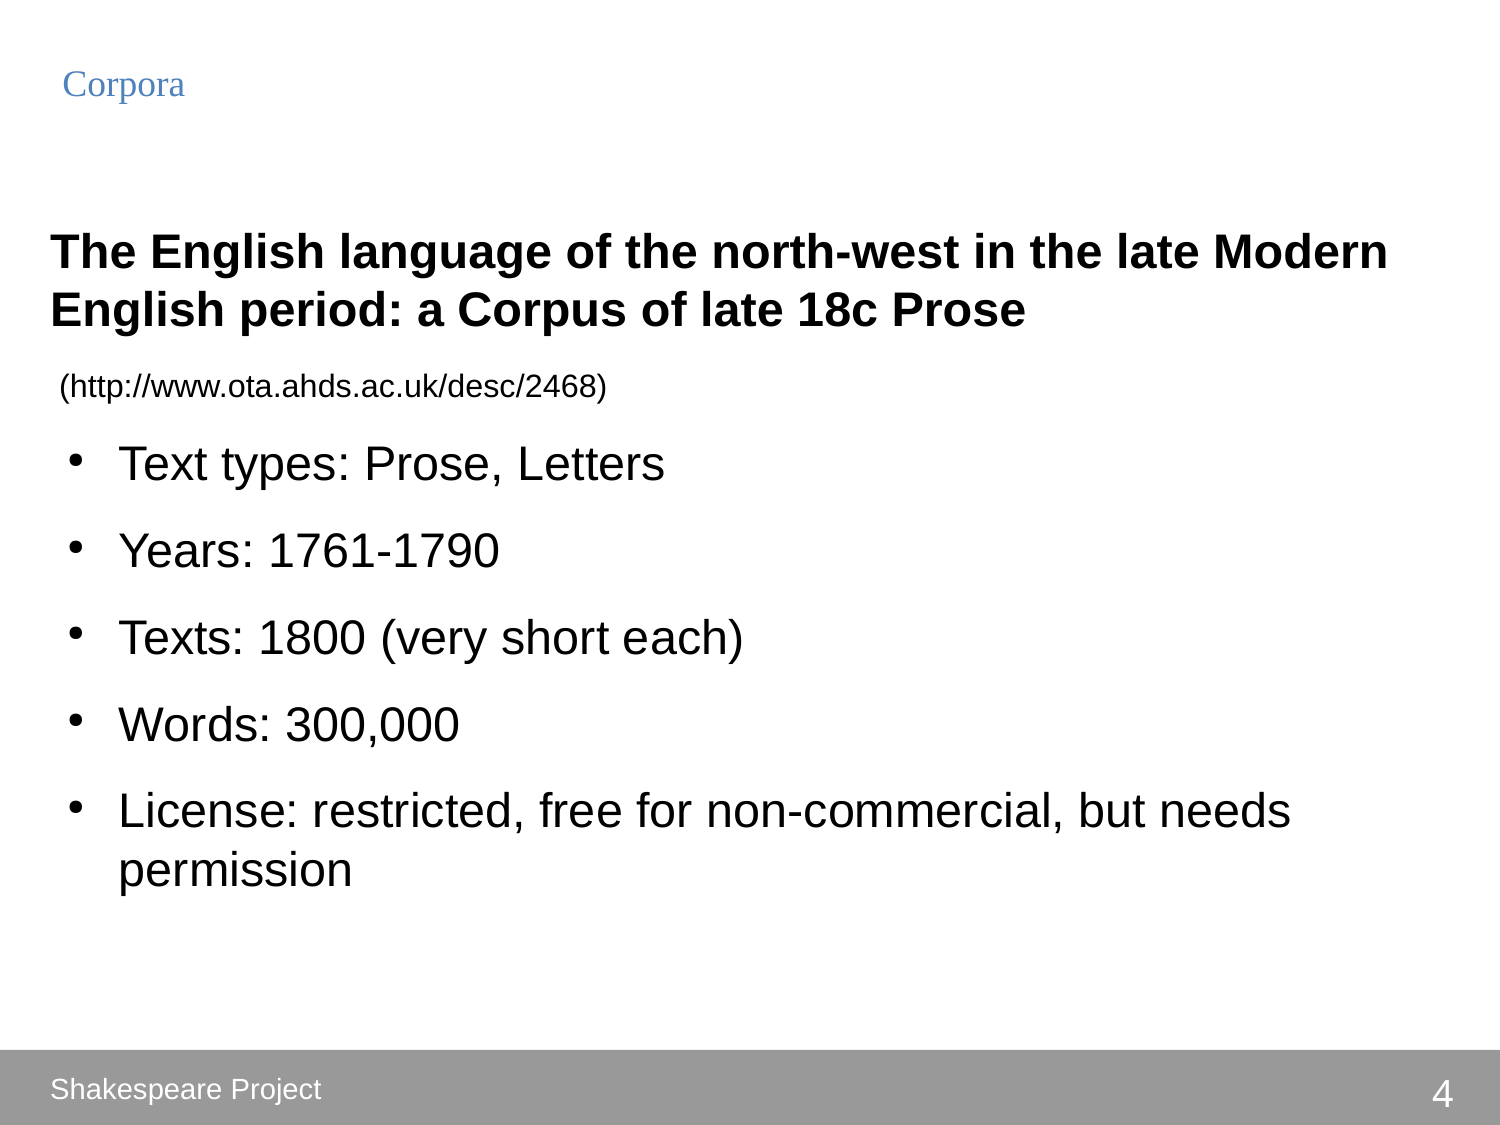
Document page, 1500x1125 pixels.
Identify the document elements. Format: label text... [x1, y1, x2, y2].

slide_number <number> [1417, 1062, 1477, 1111]
list The English language of the north-west in the late Modern English period: a Corpus of late 18c Prose (http://www.ota.ahds.ac.uk/desc/2468) Text types: Prose, Letters Years: 1761-1790 Texts: 1800 (very short each) Words: 300,000 License: restricted, free for non-commercial, but needs permission [35, 212, 1423, 910]
title Corpora [62, 12, 1450, 150]
footer Shakespeare Project [35, 1062, 1276, 1111]
